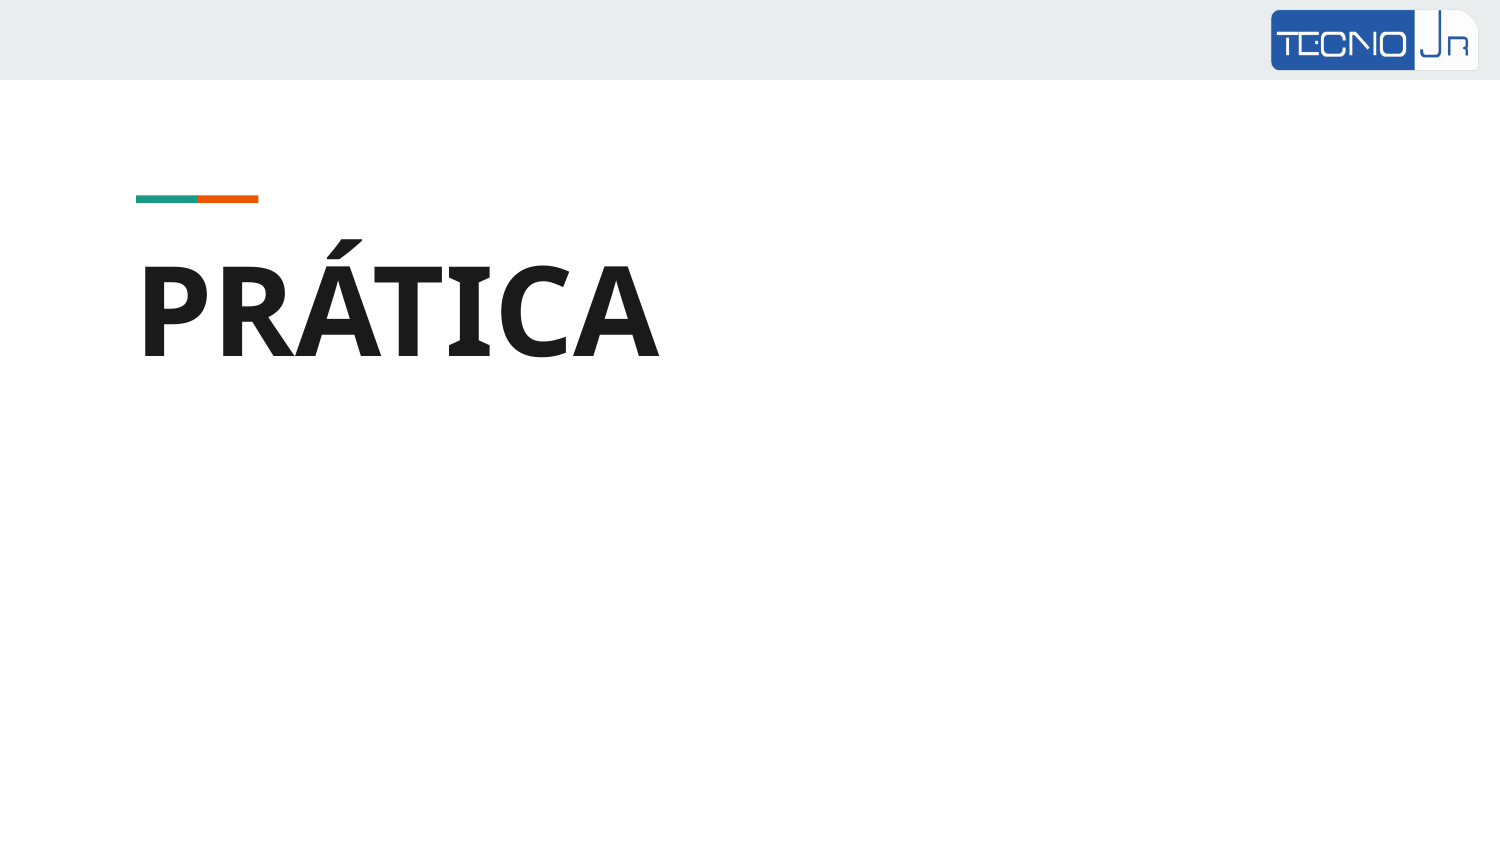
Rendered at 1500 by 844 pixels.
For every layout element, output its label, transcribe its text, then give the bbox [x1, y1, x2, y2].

picture [1227, 0, 1500, 125]
title PRÁTICA [119, 216, 1381, 383]
